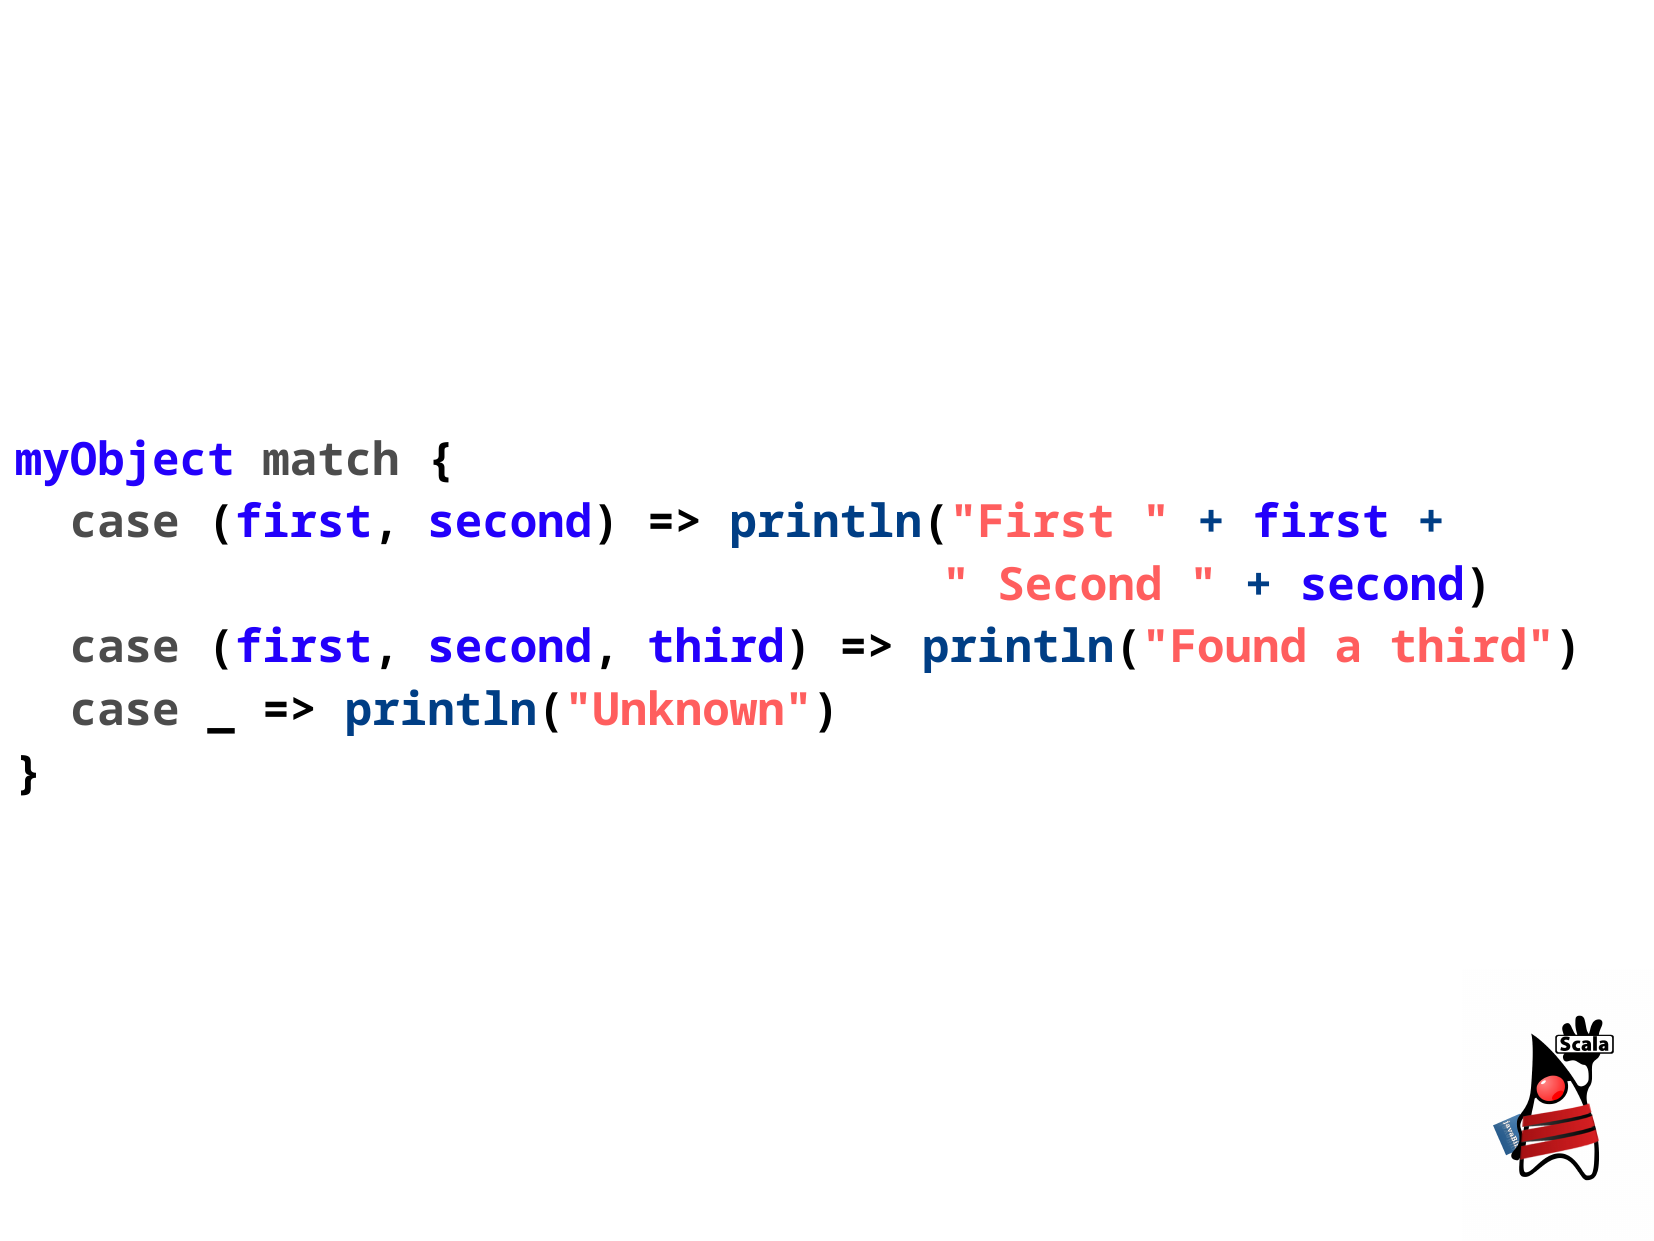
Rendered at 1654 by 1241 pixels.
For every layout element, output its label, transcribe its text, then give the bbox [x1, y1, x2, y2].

text_box myObject match { case (first, second) => println("First " + first + " Second " + second) case (first, second, third) => println("Found a third") case _ => println("Unknown") } [0, 418, 1654, 807]
picture [1462, 969, 1654, 1241]
